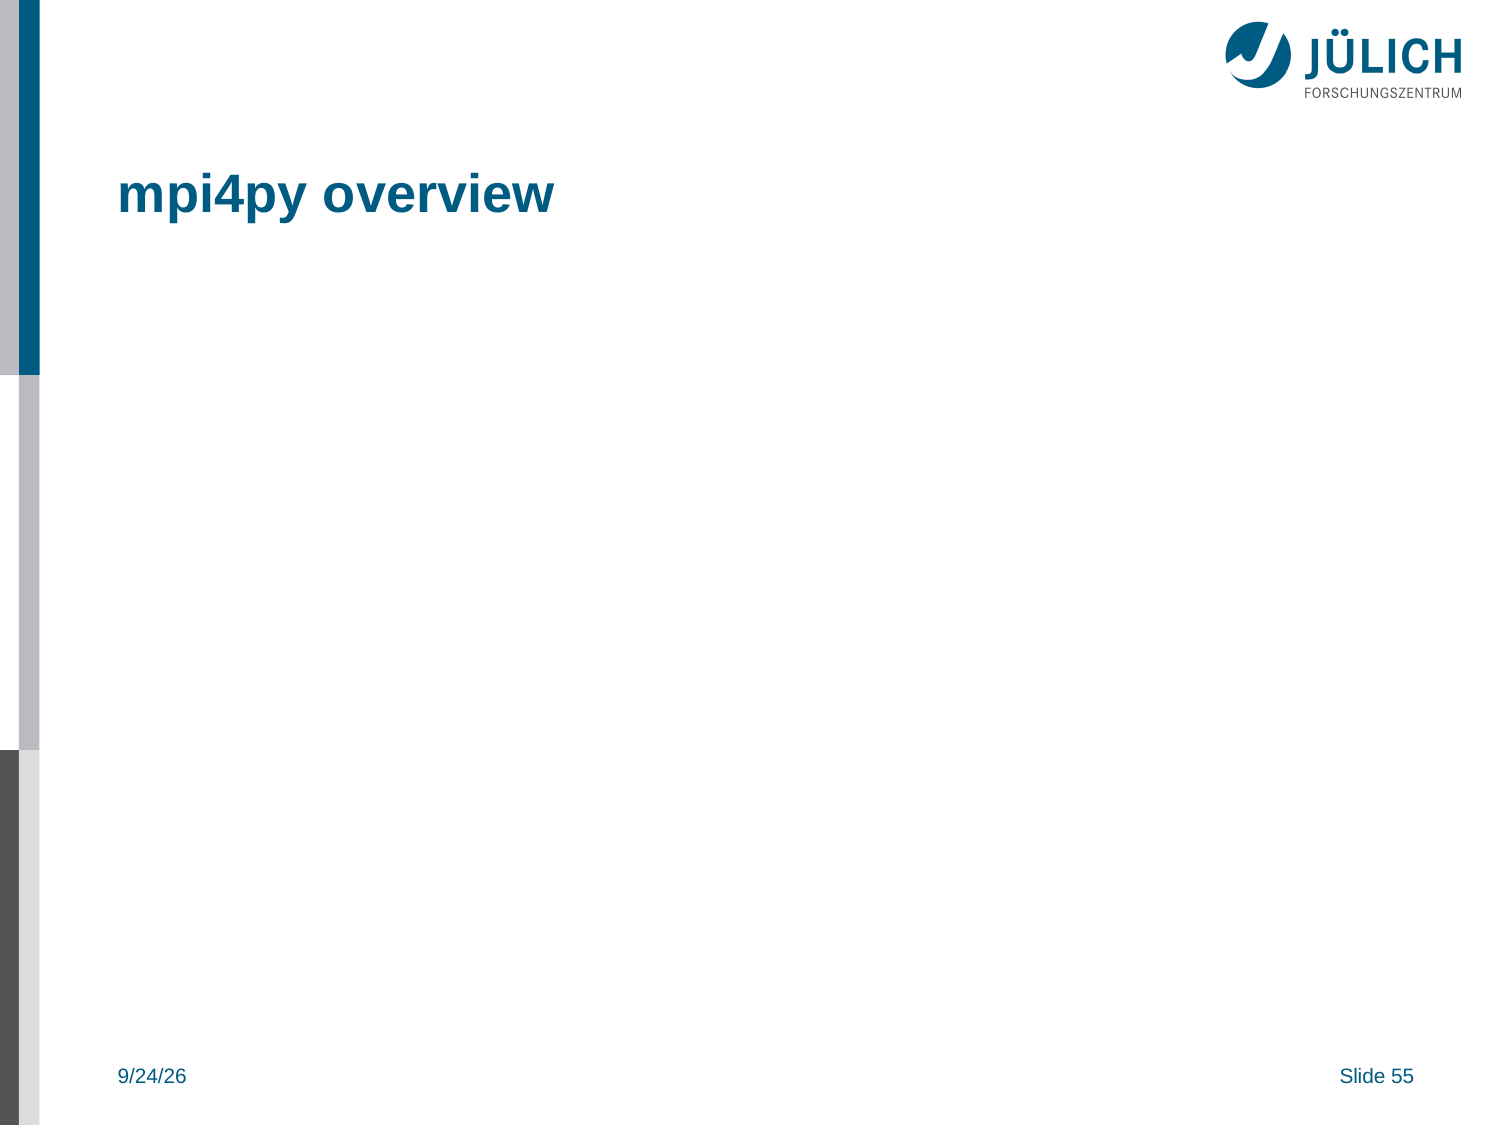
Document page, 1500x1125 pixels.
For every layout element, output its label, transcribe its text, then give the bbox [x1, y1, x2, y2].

title mpi4py overview [117, 99, 1393, 288]
picture [1224, 20, 1461, 98]
